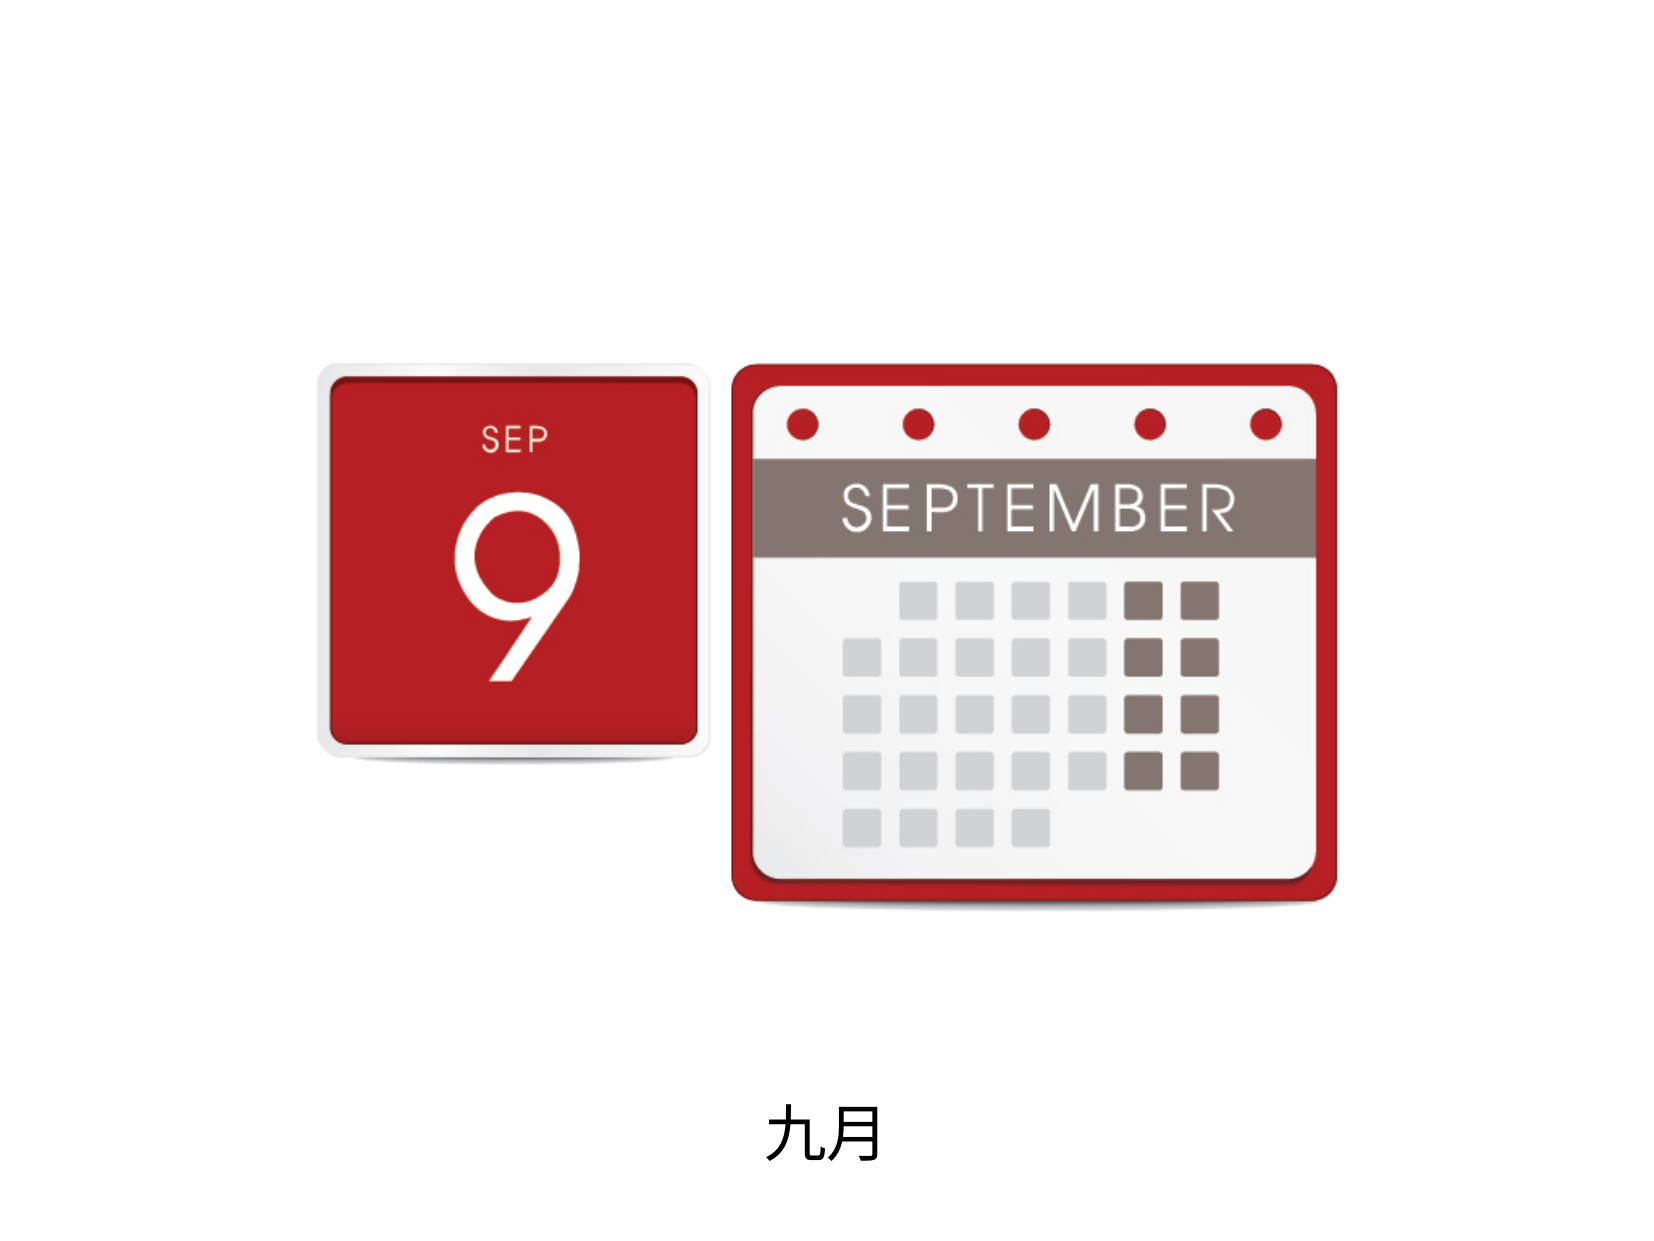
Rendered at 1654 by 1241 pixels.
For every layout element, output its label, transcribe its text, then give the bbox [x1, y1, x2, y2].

title 九月 [82, 1025, 1571, 1233]
picture [0, 0, 1654, 1241]
